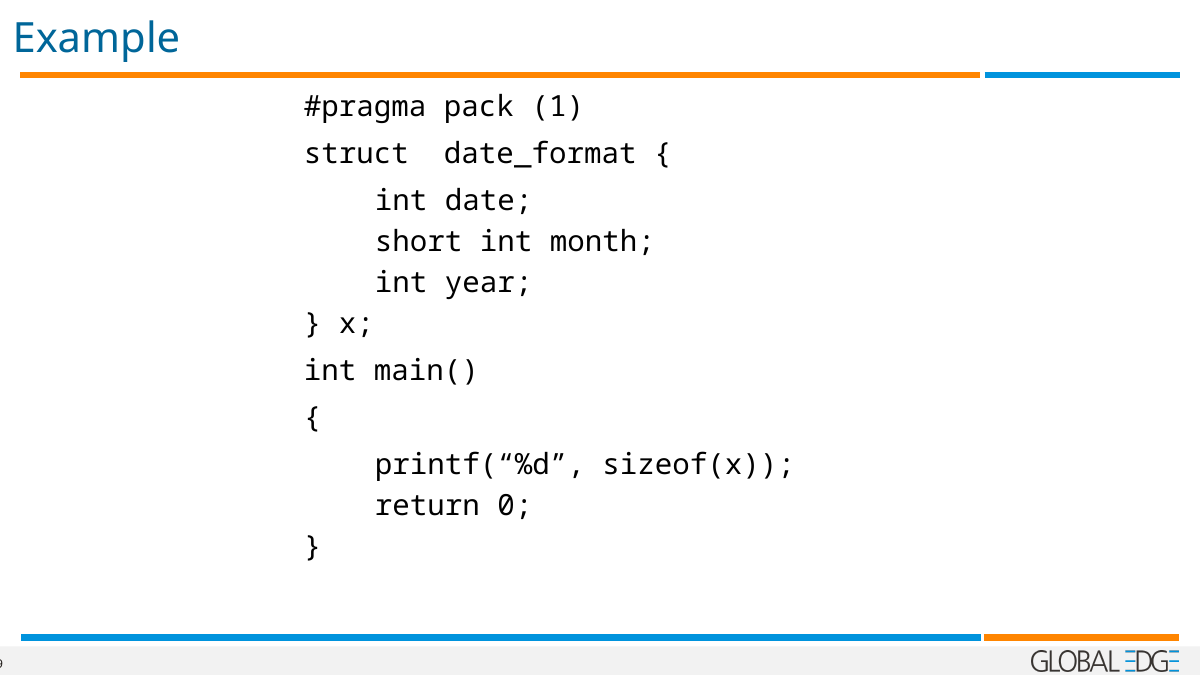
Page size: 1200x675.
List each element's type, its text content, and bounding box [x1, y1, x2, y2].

list #pragma pack (1) struct date_format { int date; short int month; int year; } x; int main() { printf(“%d”, sizeof(x)); return 0; } [20, 87, 1179, 628]
title Example [12, 9, 1088, 63]
picture [1031, 650, 1179, 672]
